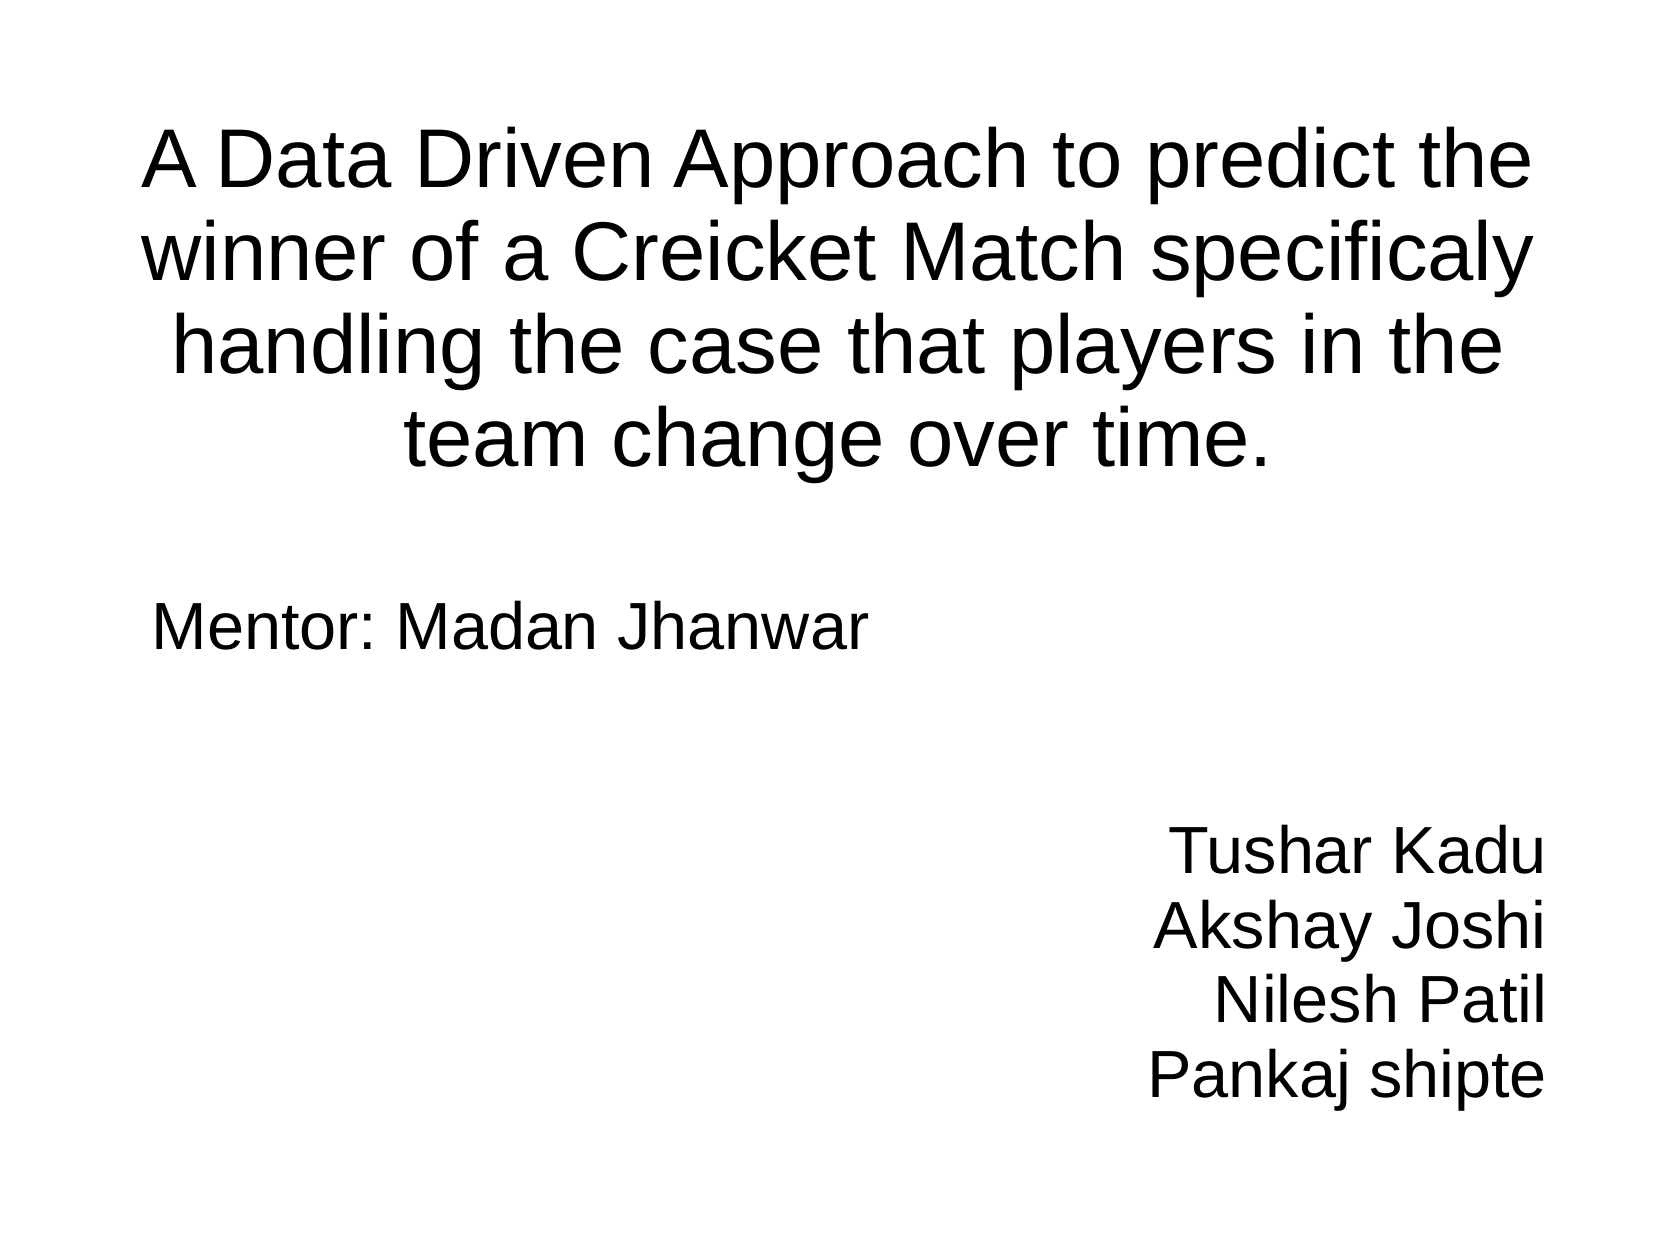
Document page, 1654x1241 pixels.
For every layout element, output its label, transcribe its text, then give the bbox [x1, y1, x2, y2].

title A Data Driven Approach to predict the winner of a Creicket Match specificaly handling the case that players in the team change over time. [94, 111, 1583, 485]
subtitle Mentor: Madan Jhanwar Tushar Kadu Akshay Joshi Nilesh Patil Pankaj shipte [59, 543, 1548, 1158]
